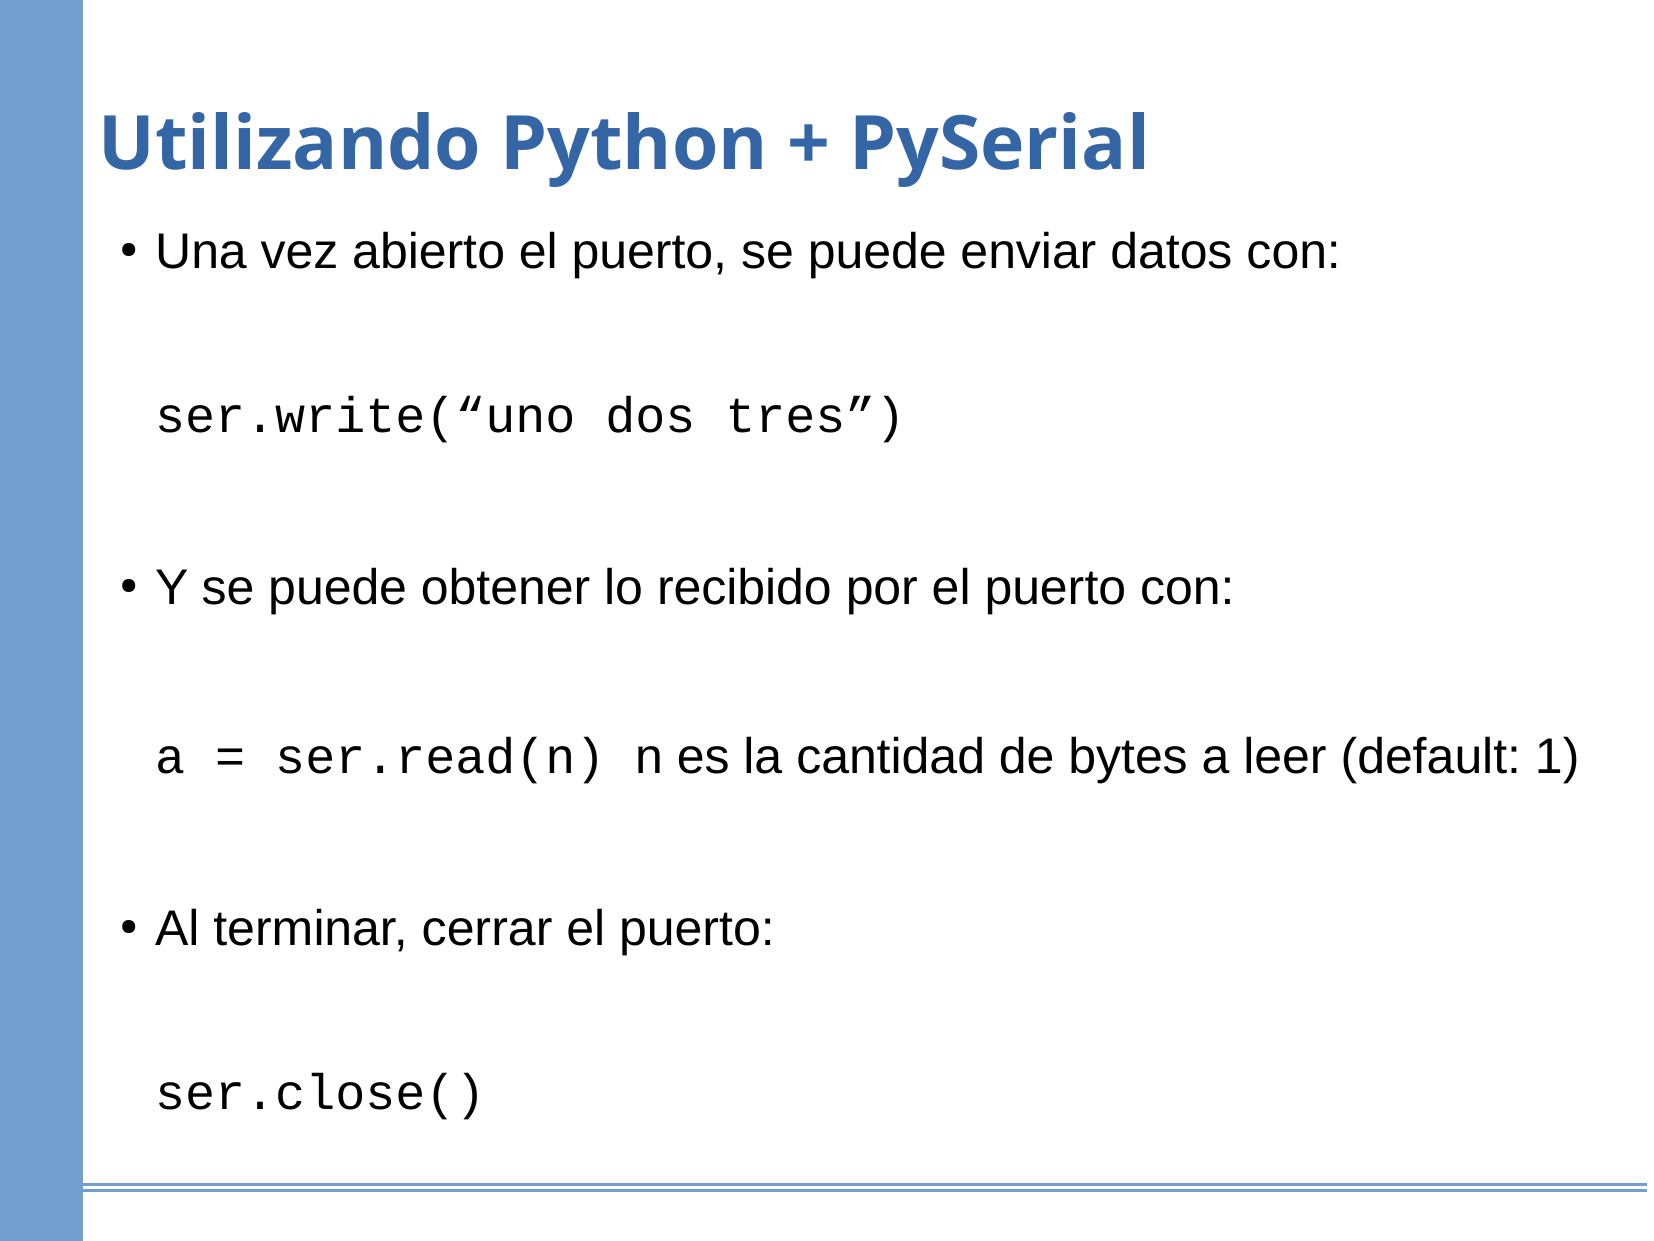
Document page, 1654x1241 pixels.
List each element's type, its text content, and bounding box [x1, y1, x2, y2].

text_box Utilizando Python + PySerial [83, 30, 1641, 134]
text_box Una vez abierto el puerto, se puede enviar datos con: ser.write(“uno dos tres”) Y se puede obtener lo recibido por el puerto con: a = ser.read(n) n es la cantidad de bytes a leer (default: 1) Al terminar, cerrar el puerto: ser.close() [105, 187, 1654, 1112]
